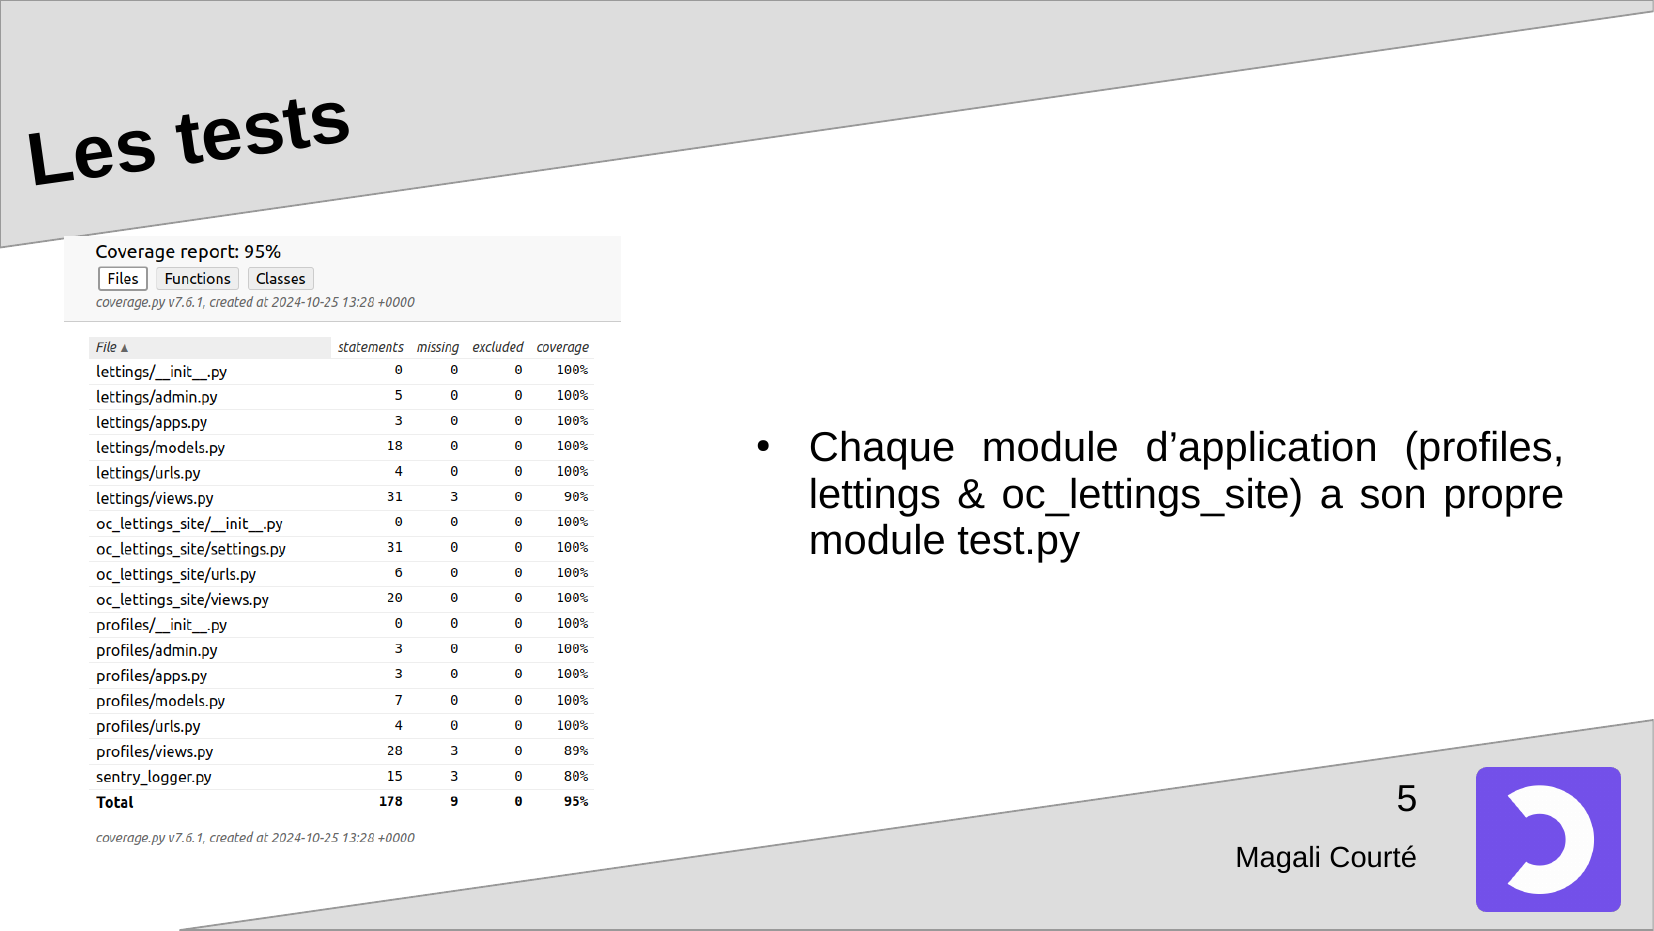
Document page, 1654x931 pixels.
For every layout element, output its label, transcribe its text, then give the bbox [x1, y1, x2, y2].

picture [1476, 767, 1621, 912]
title Les tests [16, 0, 1501, 239]
list Chaque module d’application (profiles, lettings & oc_lettings_site) a son propre module test.py [738, 295, 1565, 688]
picture [64, 236, 621, 857]
